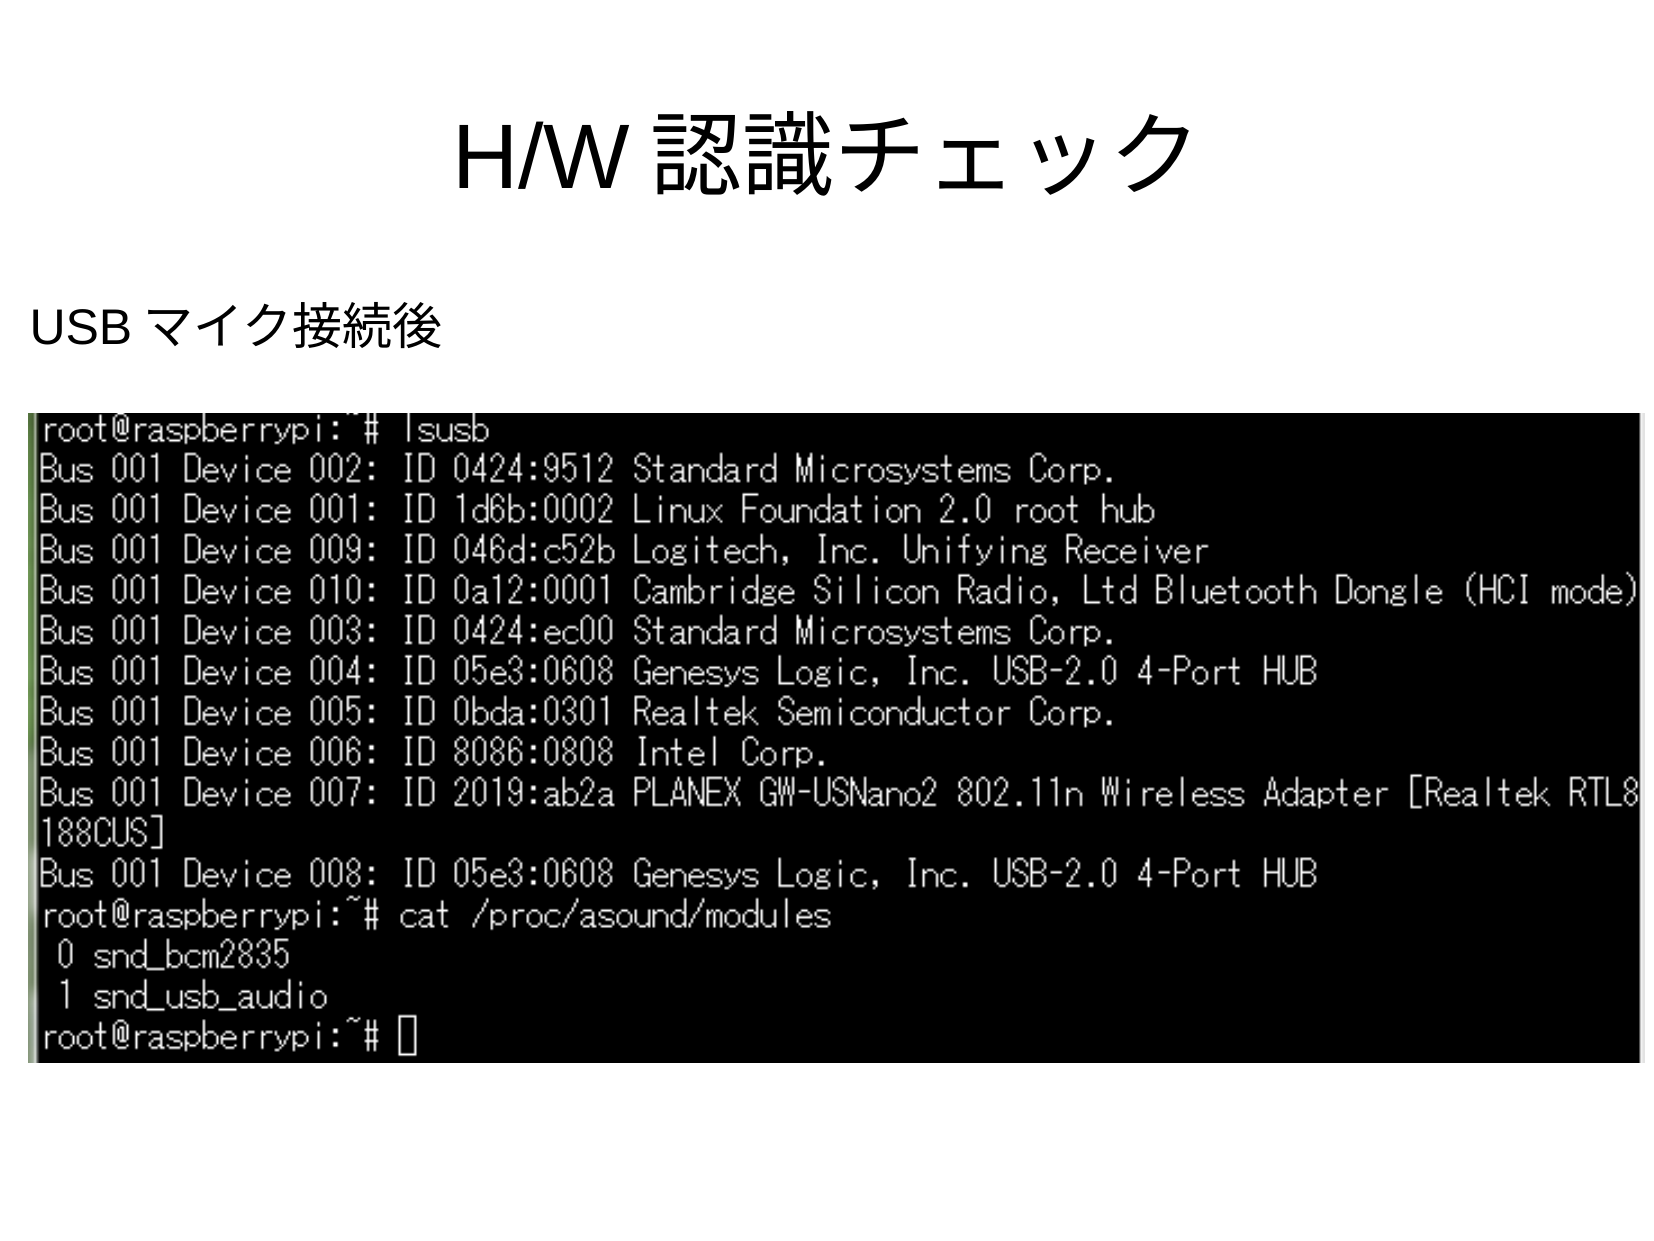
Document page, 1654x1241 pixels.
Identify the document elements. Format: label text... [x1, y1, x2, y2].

title H/W認識チェック [82, 49, 1571, 257]
text_box USBマイク接続後 [29, 265, 650, 384]
picture [28, 413, 1645, 1063]
